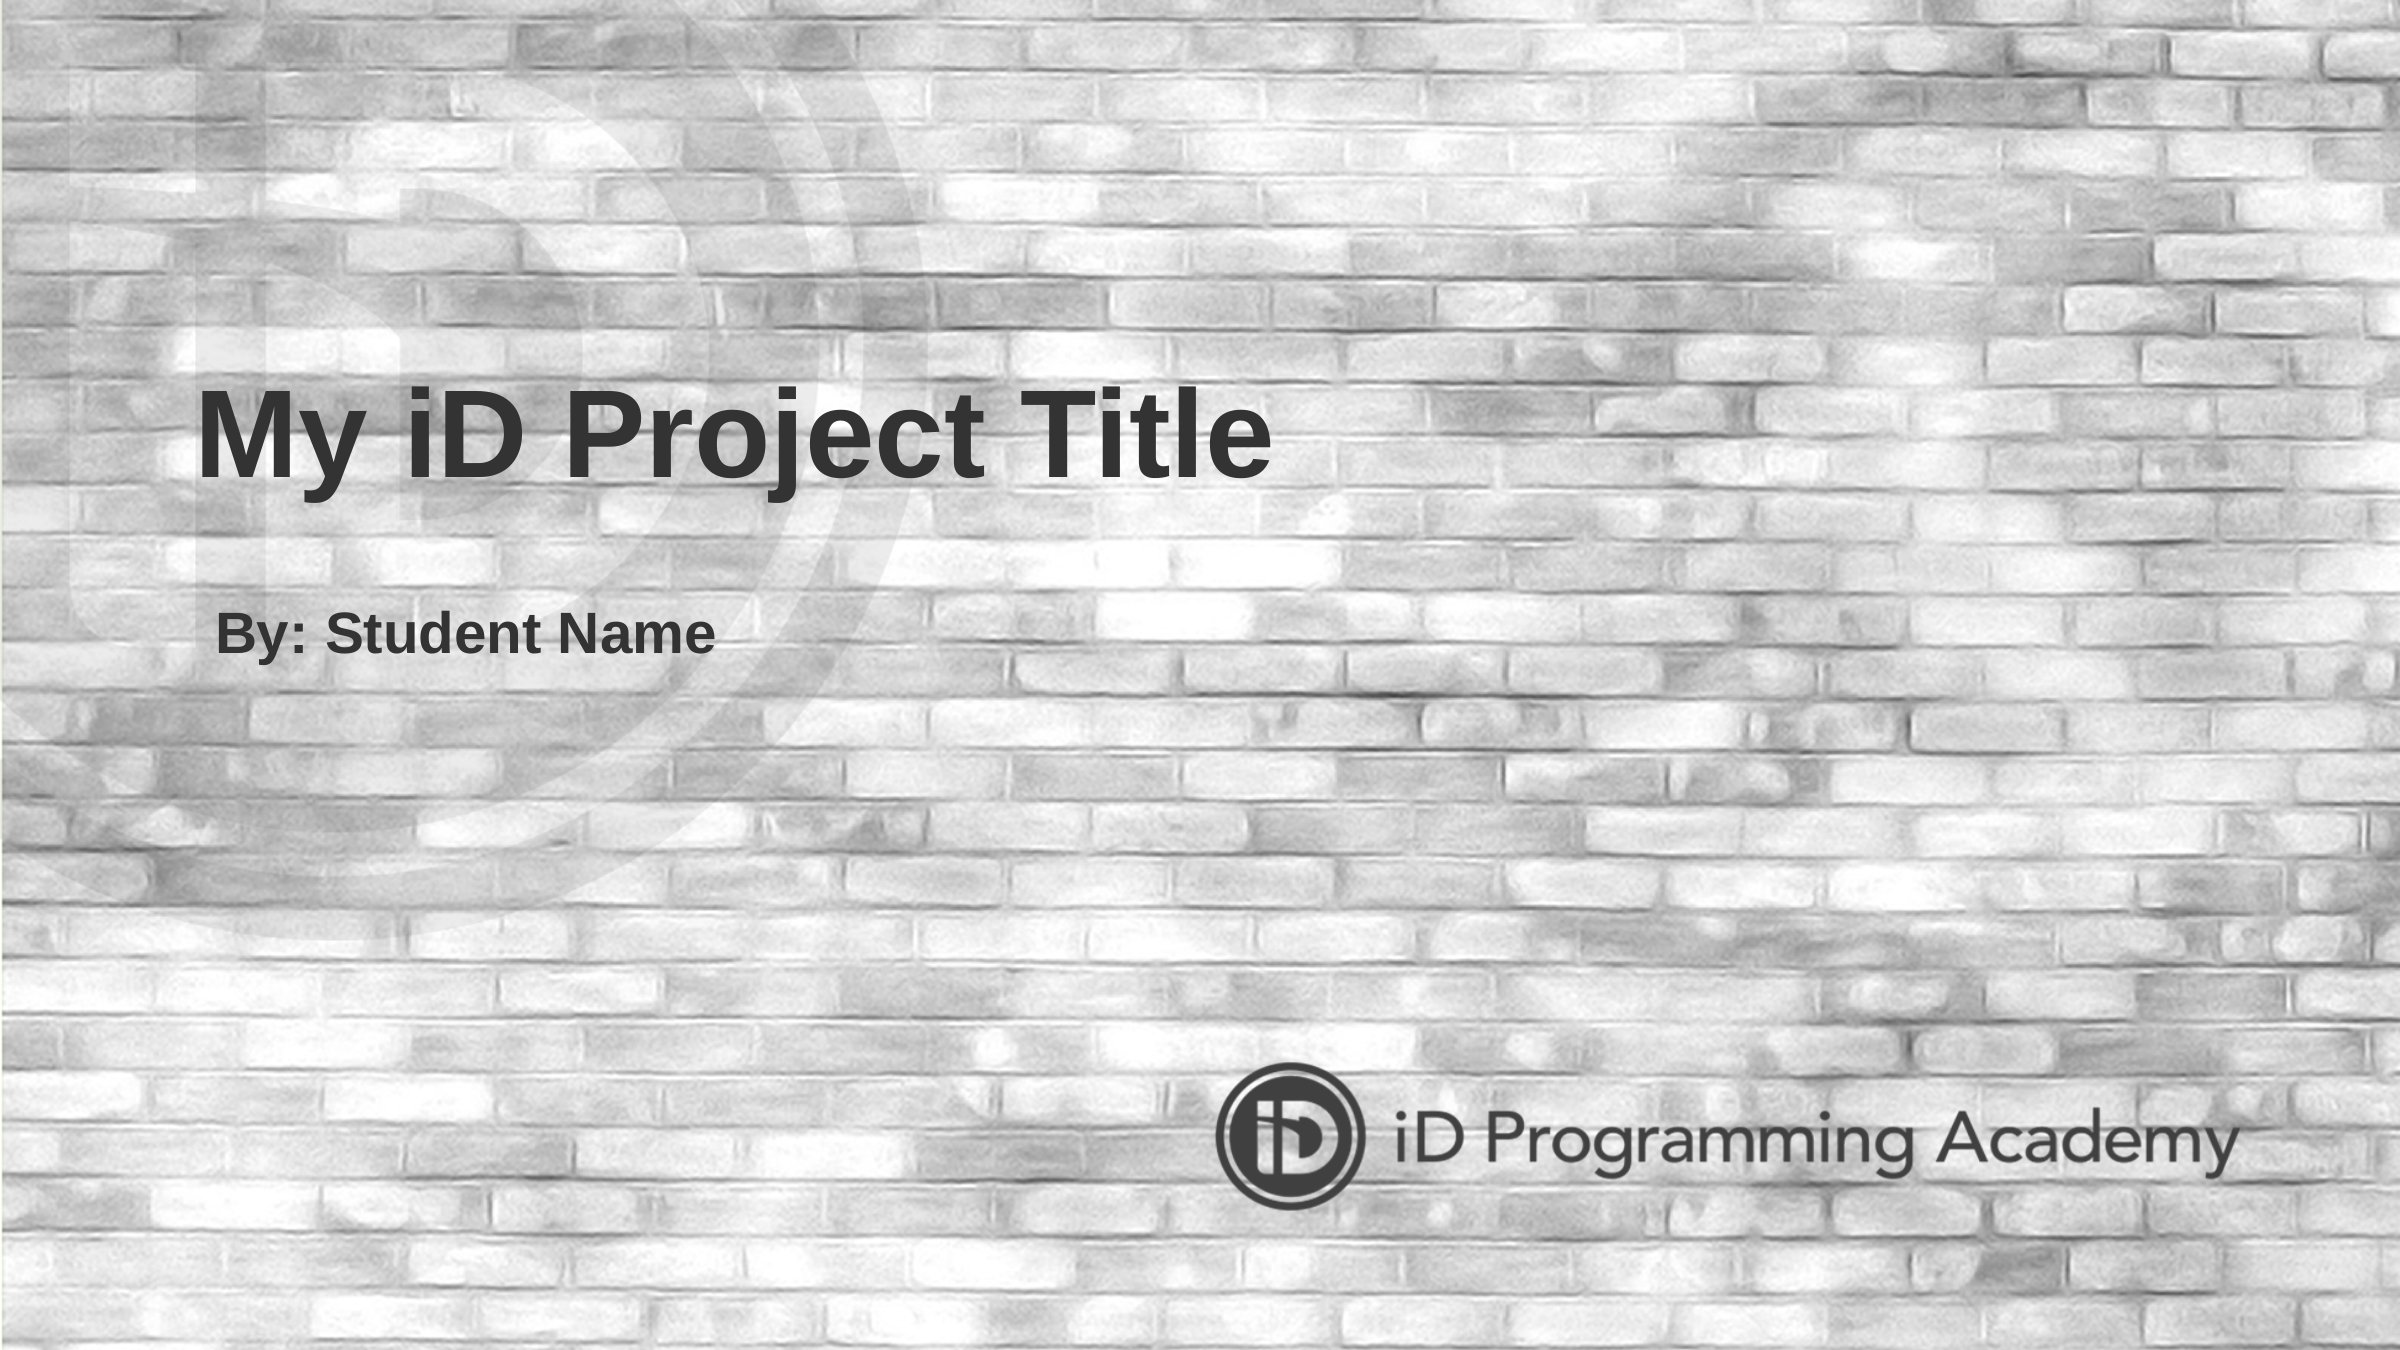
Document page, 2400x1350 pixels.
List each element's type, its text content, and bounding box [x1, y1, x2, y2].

picture [0, 0, 2400, 1350]
title My iD Project Title [180, 344, 2220, 601]
text_box By: Student Name [200, 569, 2240, 690]
